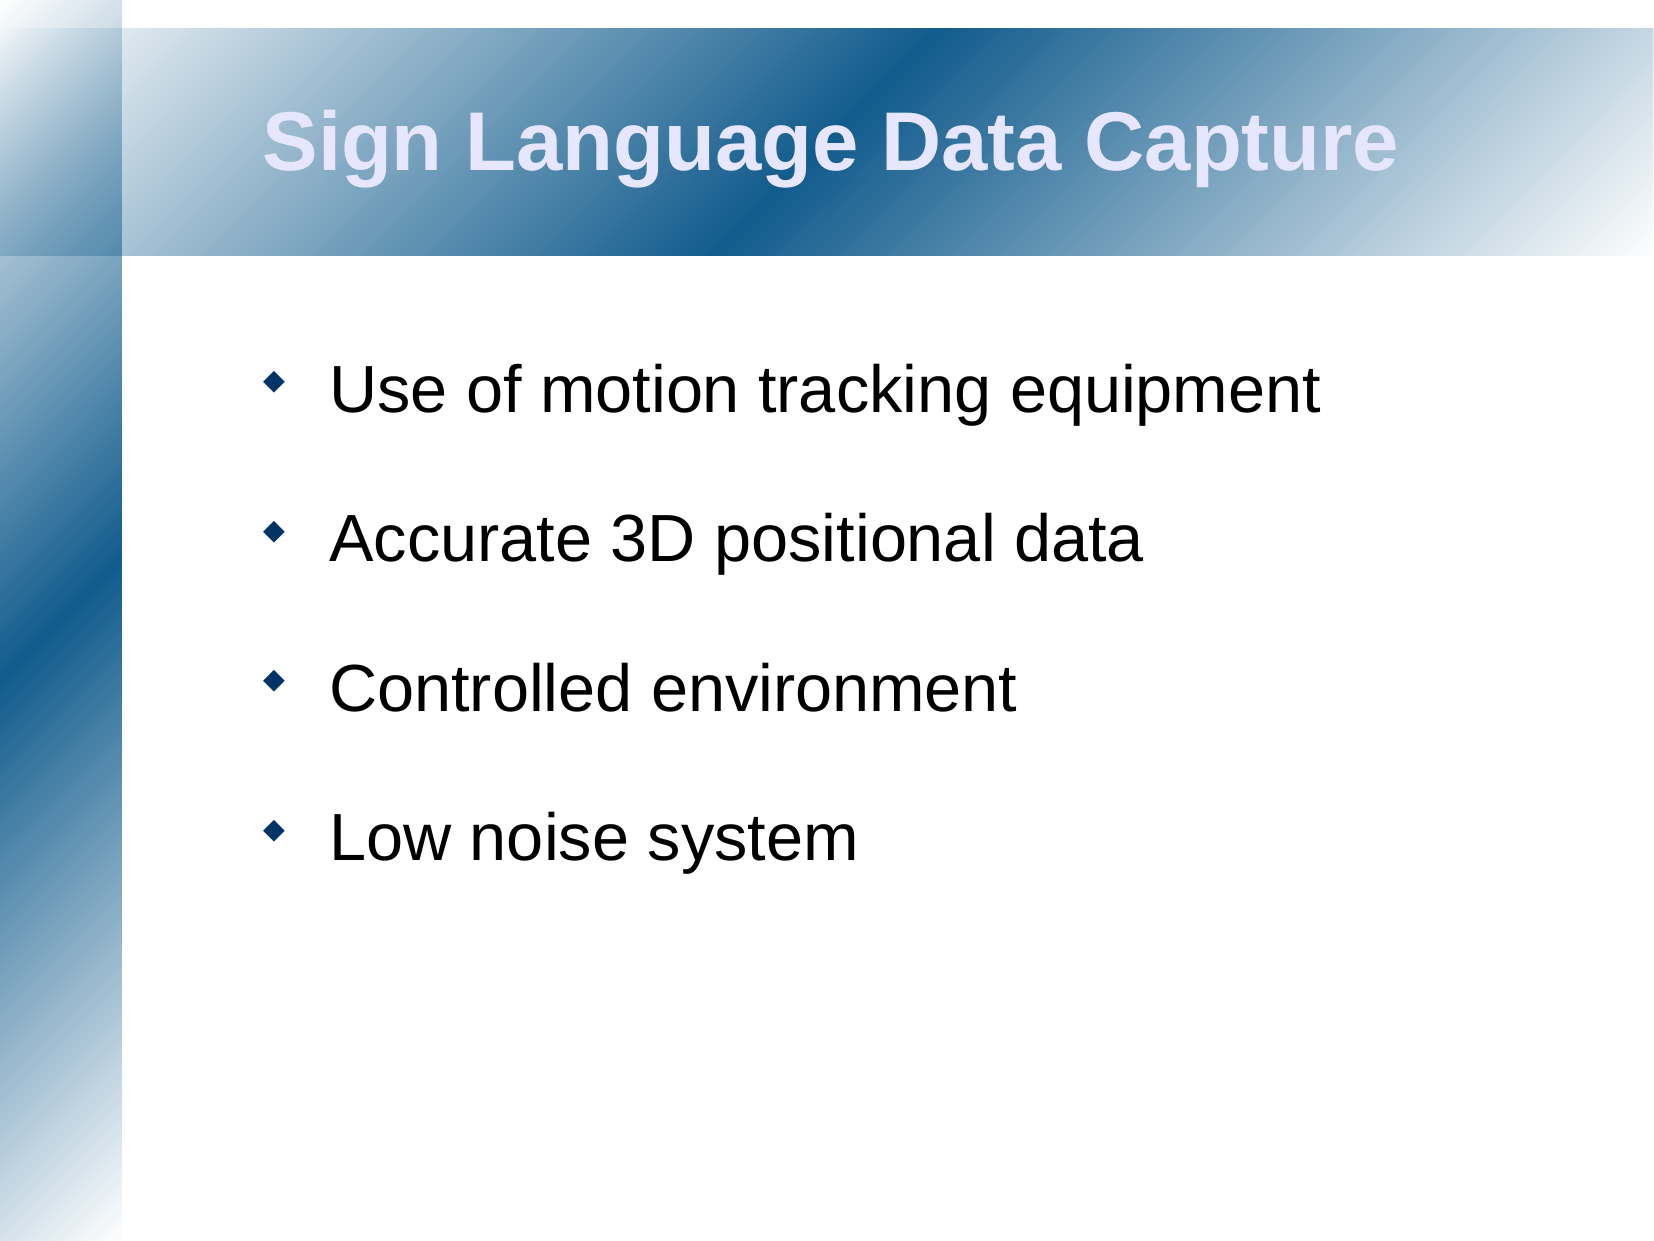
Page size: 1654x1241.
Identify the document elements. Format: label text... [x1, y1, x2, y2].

list Use of motion tracking equipment Accurate 3D positional data Controlled environment Low noise system [258, 351, 1633, 1207]
title Sign Language Data Capture [125, 37, 1538, 246]
